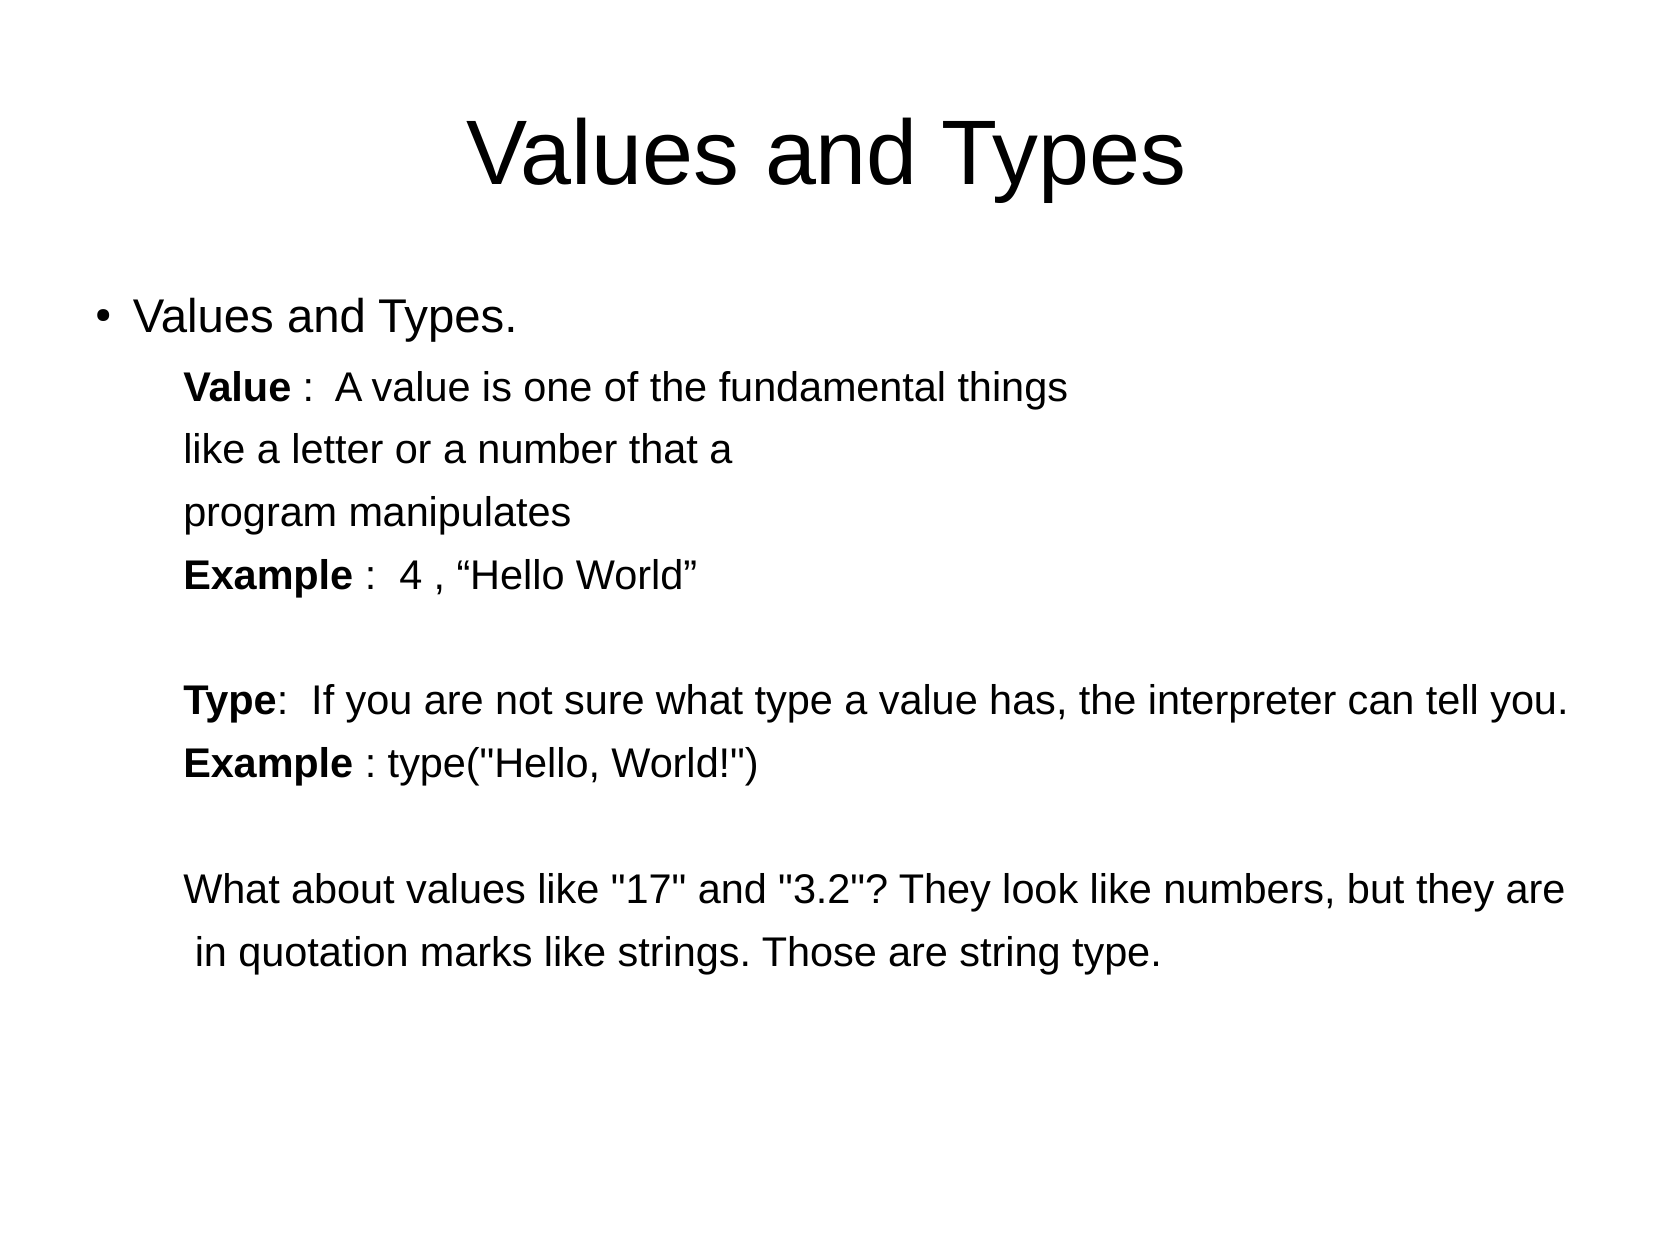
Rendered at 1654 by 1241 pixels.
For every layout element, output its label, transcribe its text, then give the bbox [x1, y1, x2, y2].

title Values and Types [82, 49, 1571, 257]
list Values and Types. Value : A value is one of the fundamental things like a letter or a number that a program manipulates Example : 4 , “Hello World” Type: If you are not sure what type a value has, the interpreter can tell you. Example : type("Hello, World!") What about values like "17" and "3.2"? They look like numbers, but they are in quotation marks like strings. Those are string type. [82, 290, 1571, 1010]
